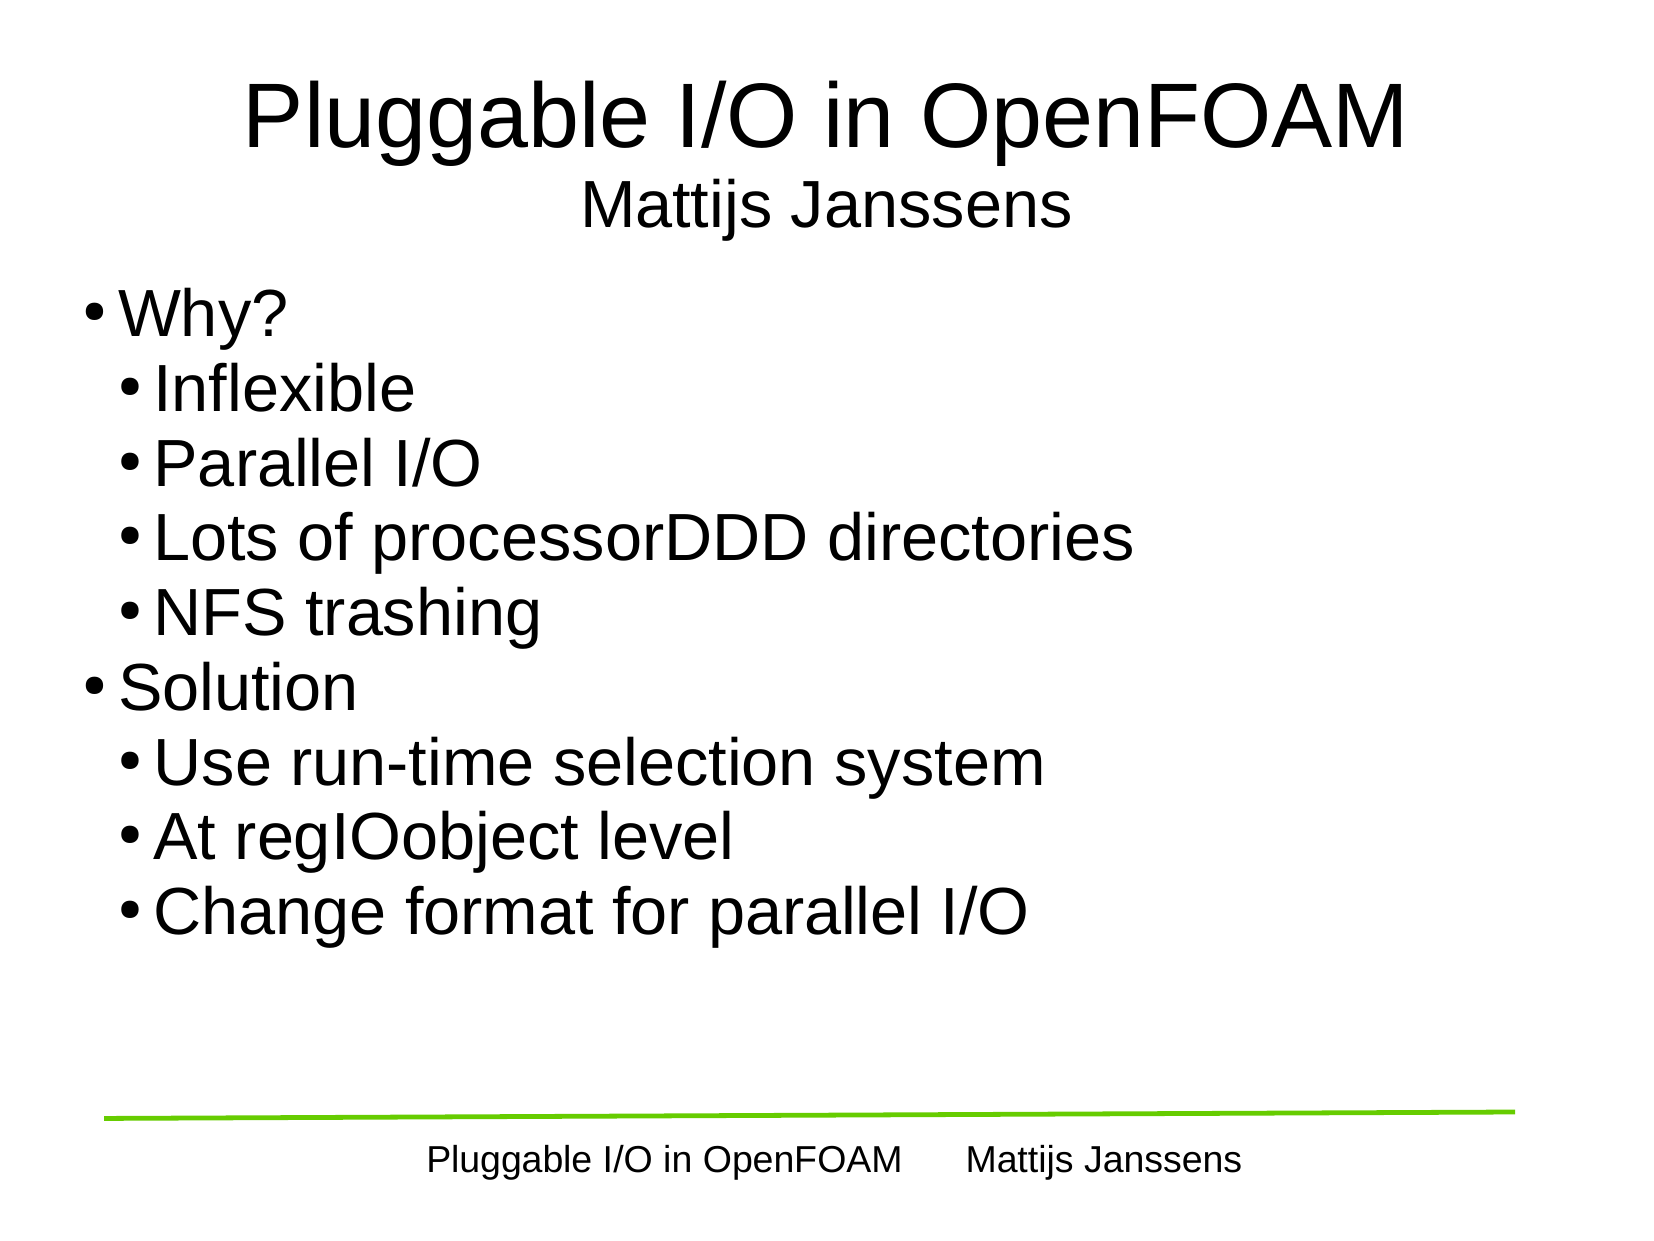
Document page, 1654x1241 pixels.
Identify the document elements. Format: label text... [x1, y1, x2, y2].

subtitle Why? Inflexible Parallel I/O Lots of processorDDD directories NFS trashing Solution Use run-time selection system At regIOobject level Change format for parallel I/O [82, 275, 1571, 1024]
title Pluggable I/O in OpenFOAM Mattijs Janssens [82, 49, 1571, 257]
